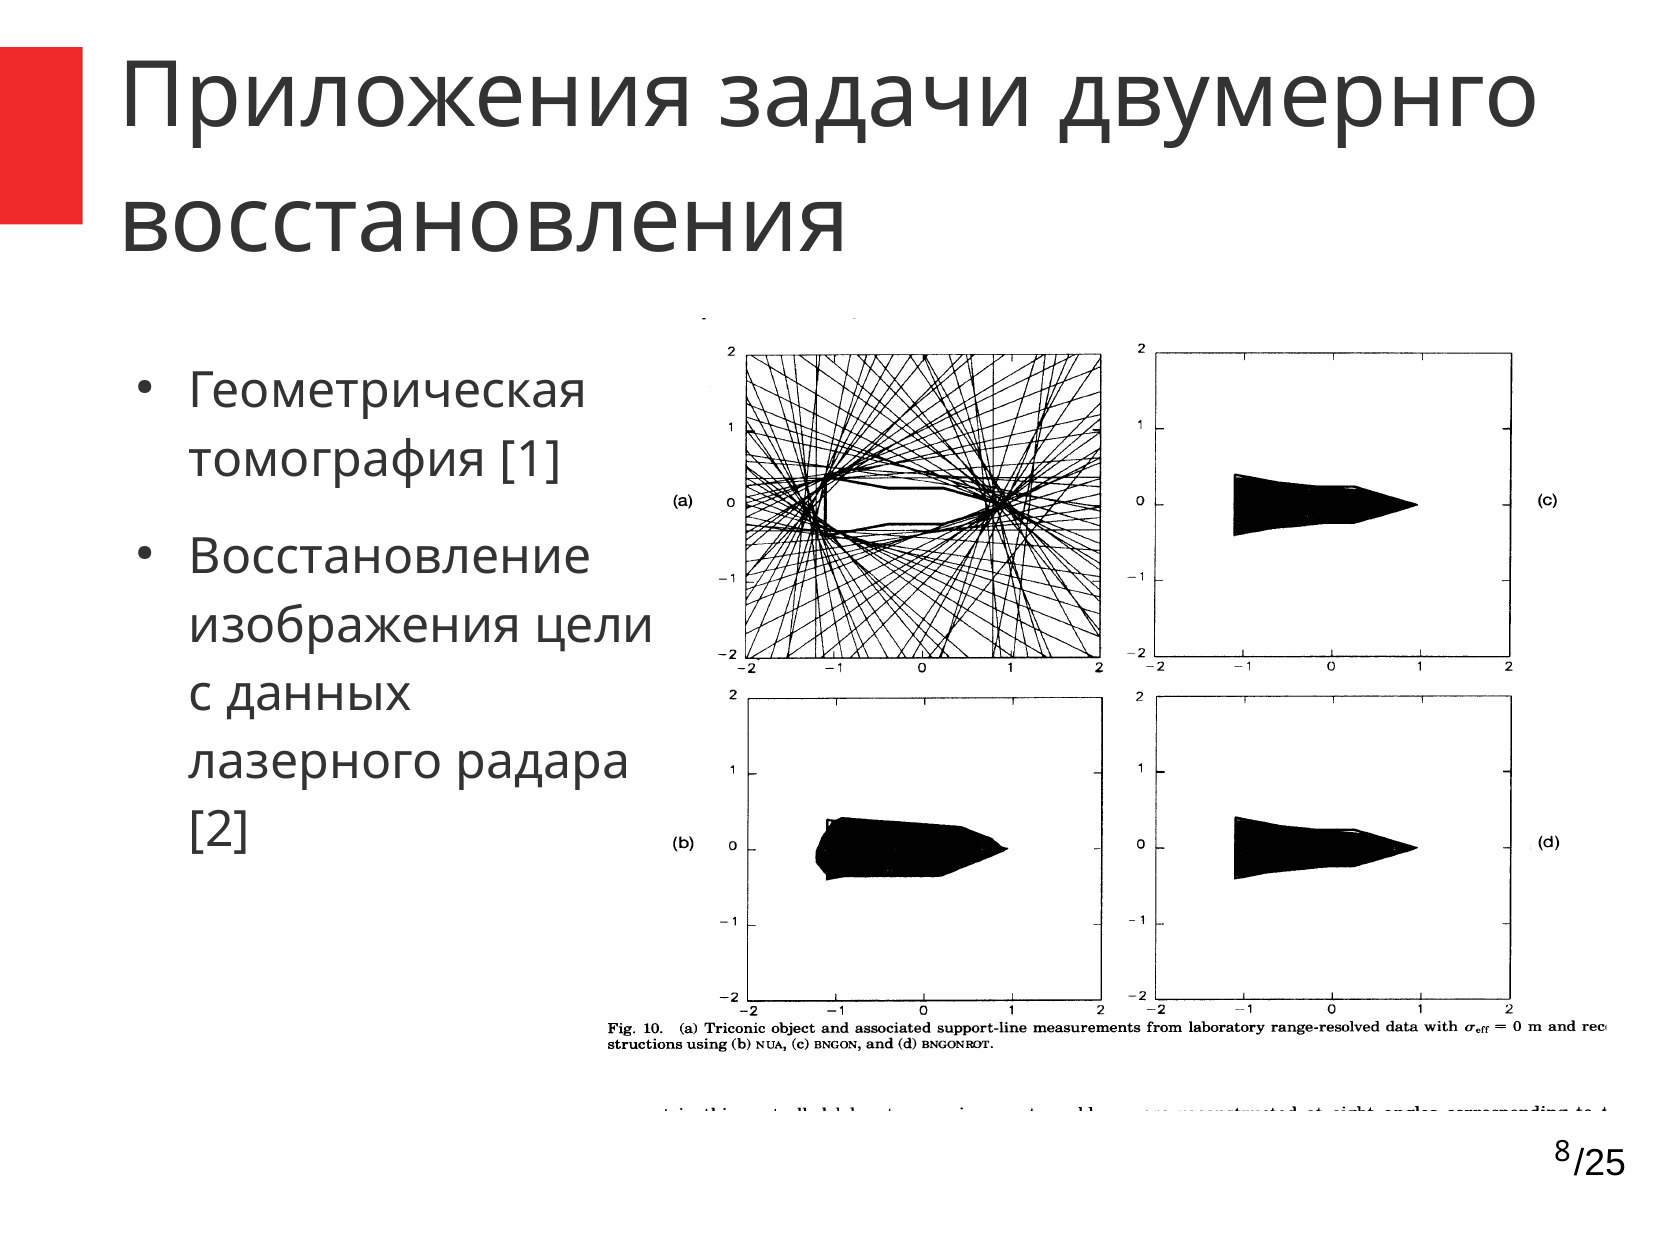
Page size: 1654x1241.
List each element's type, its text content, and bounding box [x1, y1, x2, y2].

text_box /25 [1559, 1134, 1654, 1205]
list Геометрическая томография [1] Восстановление изображения цели с данных лазерного радара [2] [118, 354, 674, 1074]
title Приложения задачи двумернго восстановления [118, 45, 1571, 261]
picture [602, 318, 1607, 1111]
